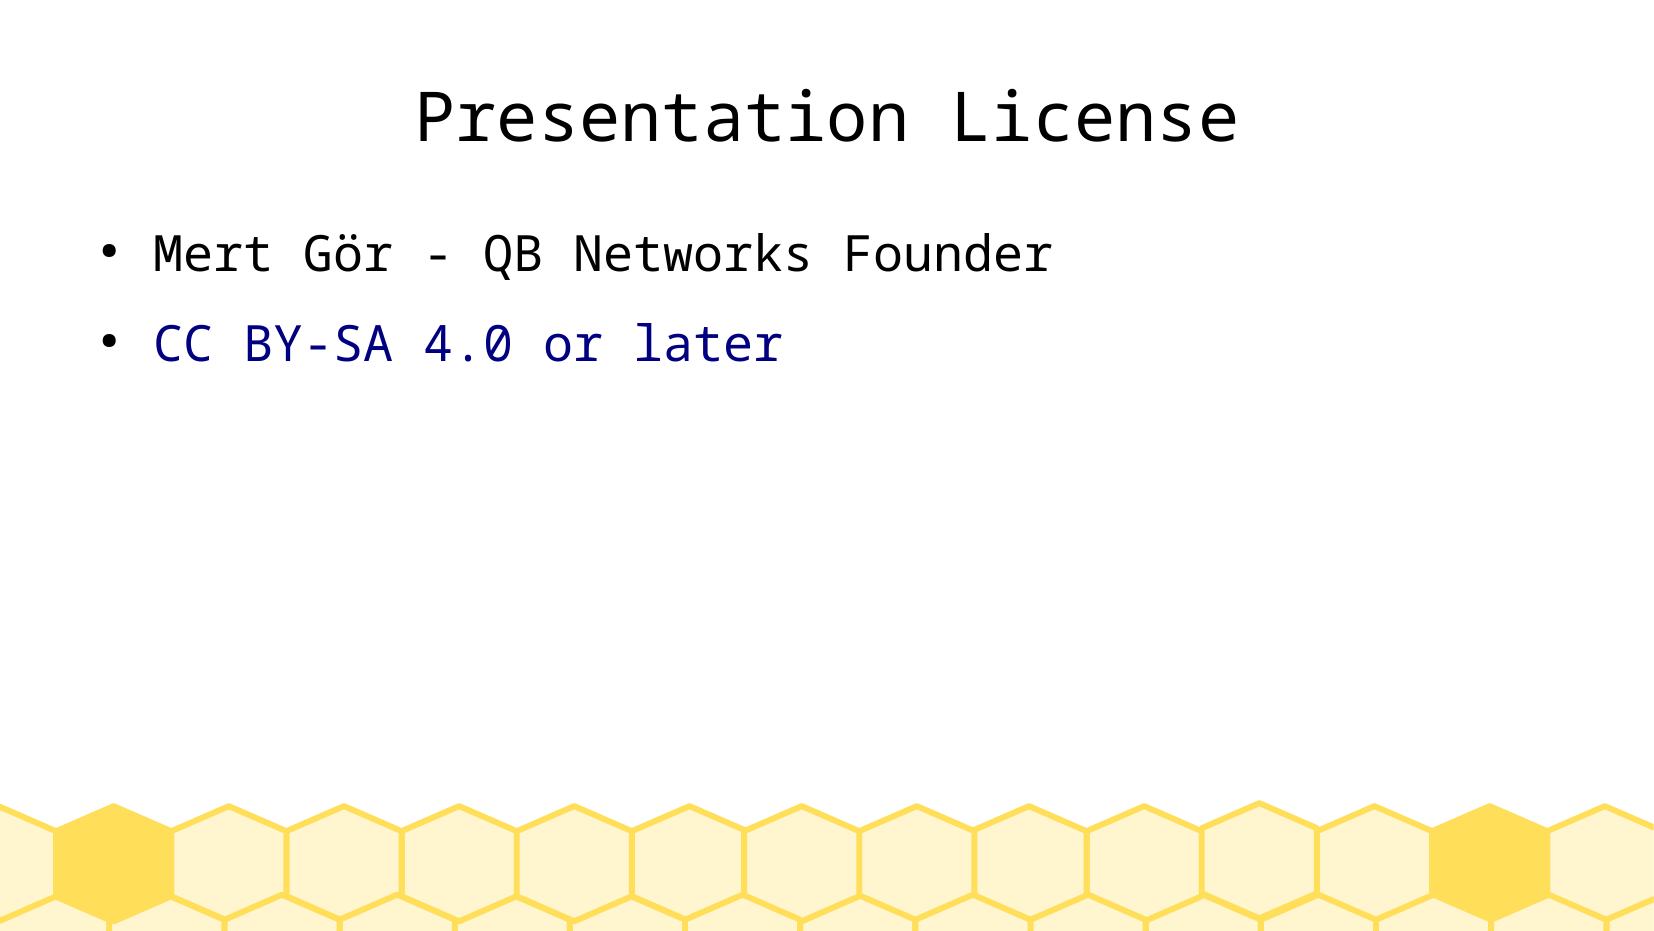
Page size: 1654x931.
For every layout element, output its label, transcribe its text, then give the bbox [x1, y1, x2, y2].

list Mert Gör - QB Networks Founder CC BY-SA 4.0 or later [82, 217, 1571, 758]
title Presentation License [82, 37, 1571, 193]
